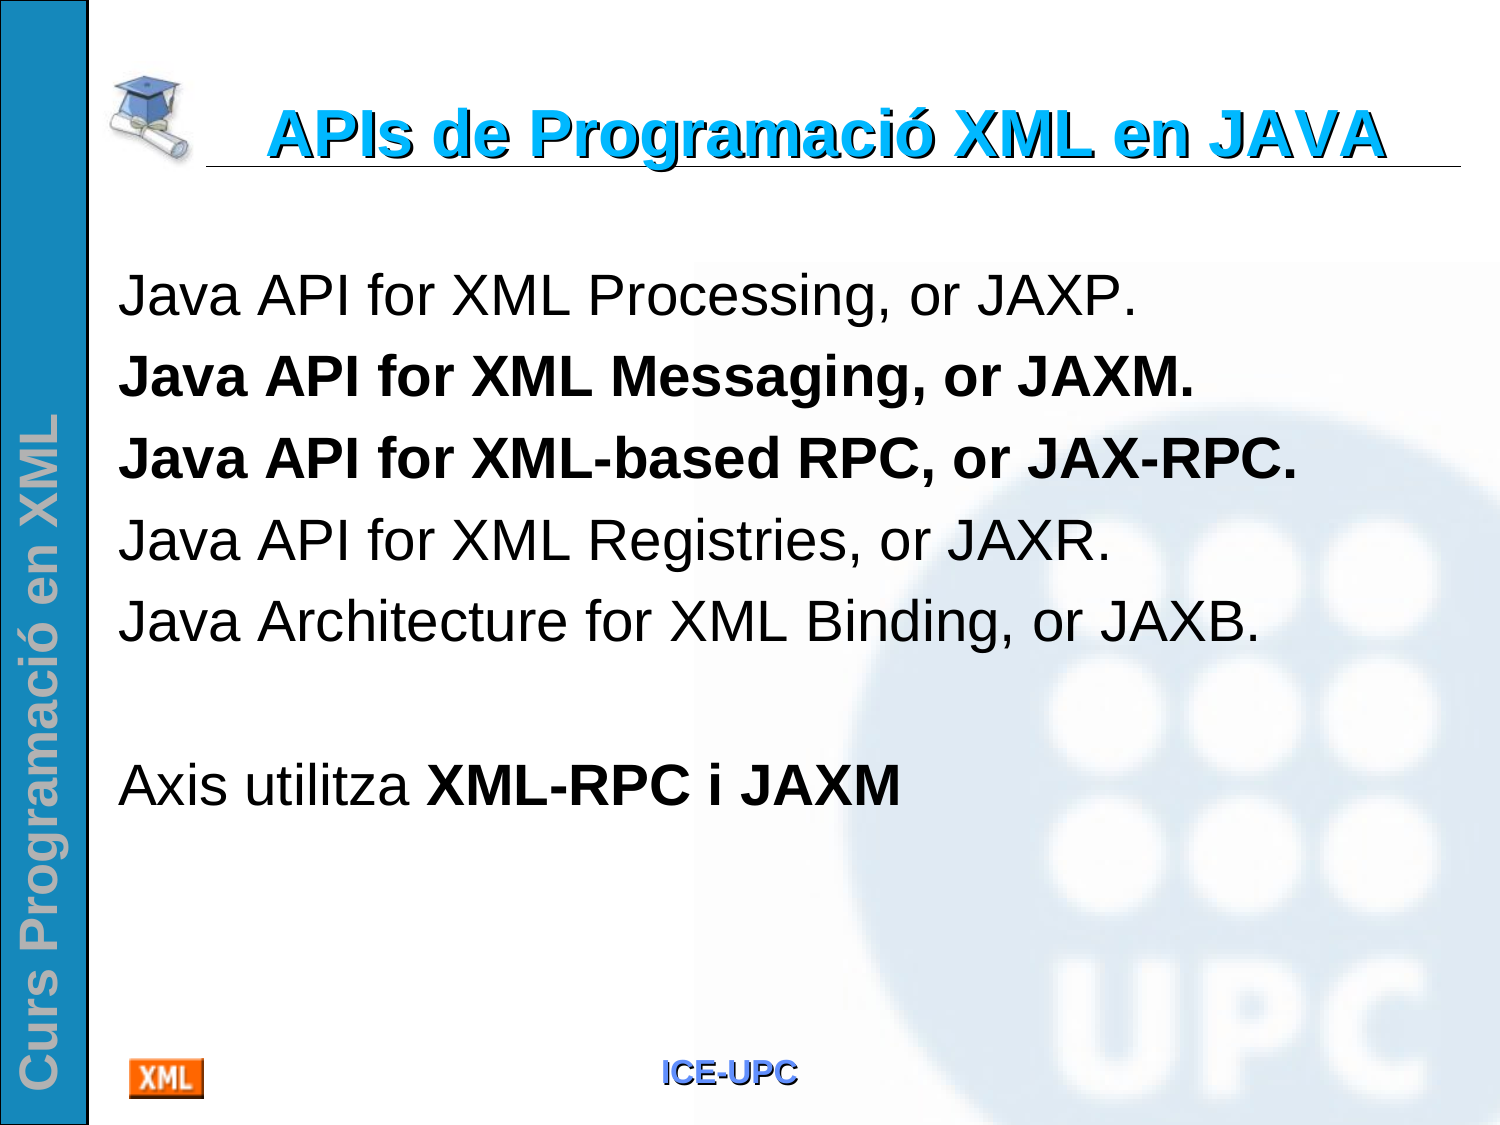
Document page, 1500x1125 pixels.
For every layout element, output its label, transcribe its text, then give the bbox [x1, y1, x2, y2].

list Java API for XML Processing, or JAXP. Java API for XML Messaging, or JAXM. Java API for XML-based RPC, or JAX-RPC. Java API for XML Registries, or JAXR. Java Architecture for XML Binding, or JAXB. Axis utilitza XML-RPC i JAXM [118, 262, 1477, 1006]
picture [93, 61, 206, 174]
title APIs de Programació XML en JAVA [206, 88, 1447, 178]
picture [694, 262, 1500, 1125]
picture [129, 1058, 204, 1099]
